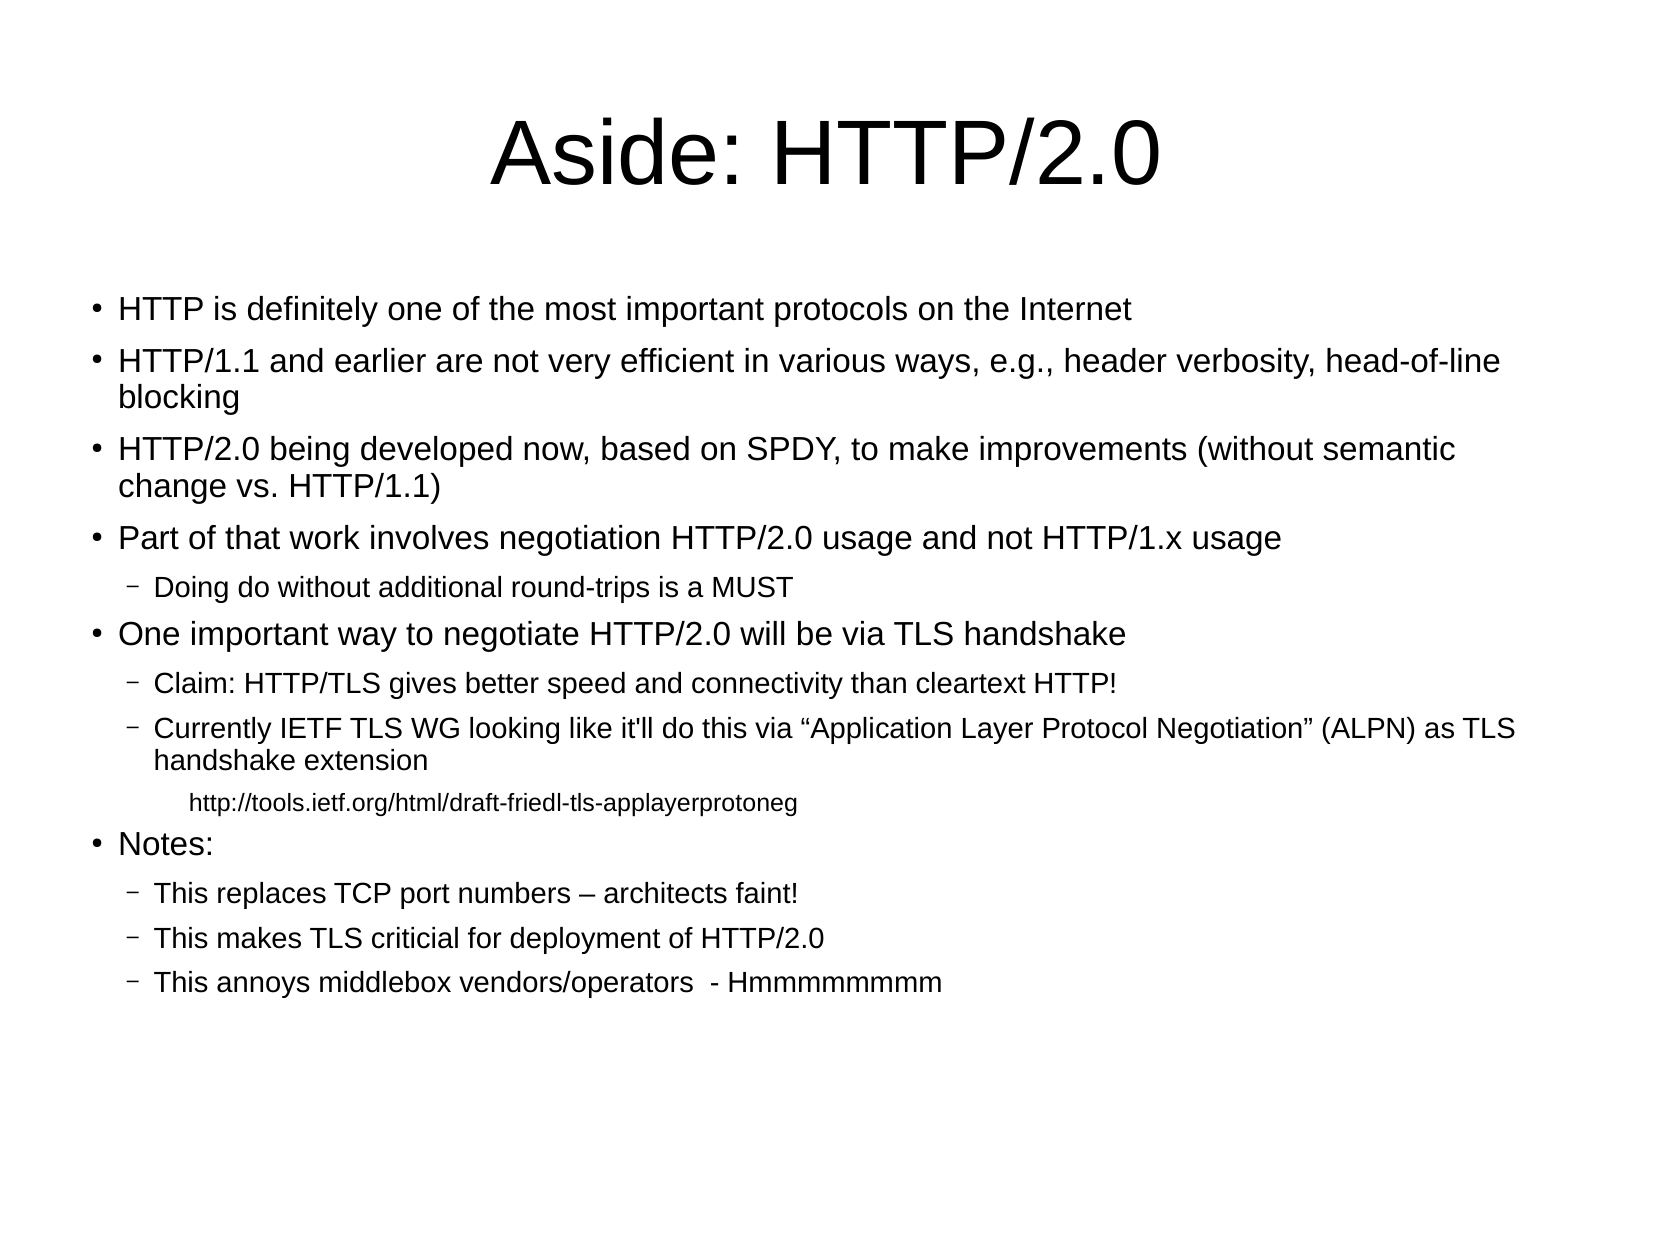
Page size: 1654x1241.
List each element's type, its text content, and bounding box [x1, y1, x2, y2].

list HTTP is definitely one of the most important protocols on the Internet HTTP/1.1 and earlier are not very efficient in various ways, e.g., header verbosity, head-of-line blocking HTTP/2.0 being developed now, based on SPDY, to make improvements (without semantic change vs. HTTP/1.1) Part of that work involves negotiation HTTP/2.0 usage and not HTTP/1.x usage Doing do without additional round-trips is a MUST One important way to negotiate HTTP/2.0 will be via TLS handshake Claim: HTTP/TLS gives better speed and connectivity than cleartext HTTP! Currently IETF TLS WG looking like it'll do this via “Application Layer Protocol Negotiation” (ALPN) as TLS handshake extension http://tools.ietf.org/html/draft-friedl-tls-applayerprotoneg Notes: This replaces TCP port numbers – architects faint! This makes TLS criticial for deployment of HTTP/2.0 This annoys middlebox vendors/operators - Hmmmmmmmm [82, 290, 1538, 1010]
title Aside: HTTP/2.0 [82, 49, 1571, 257]
